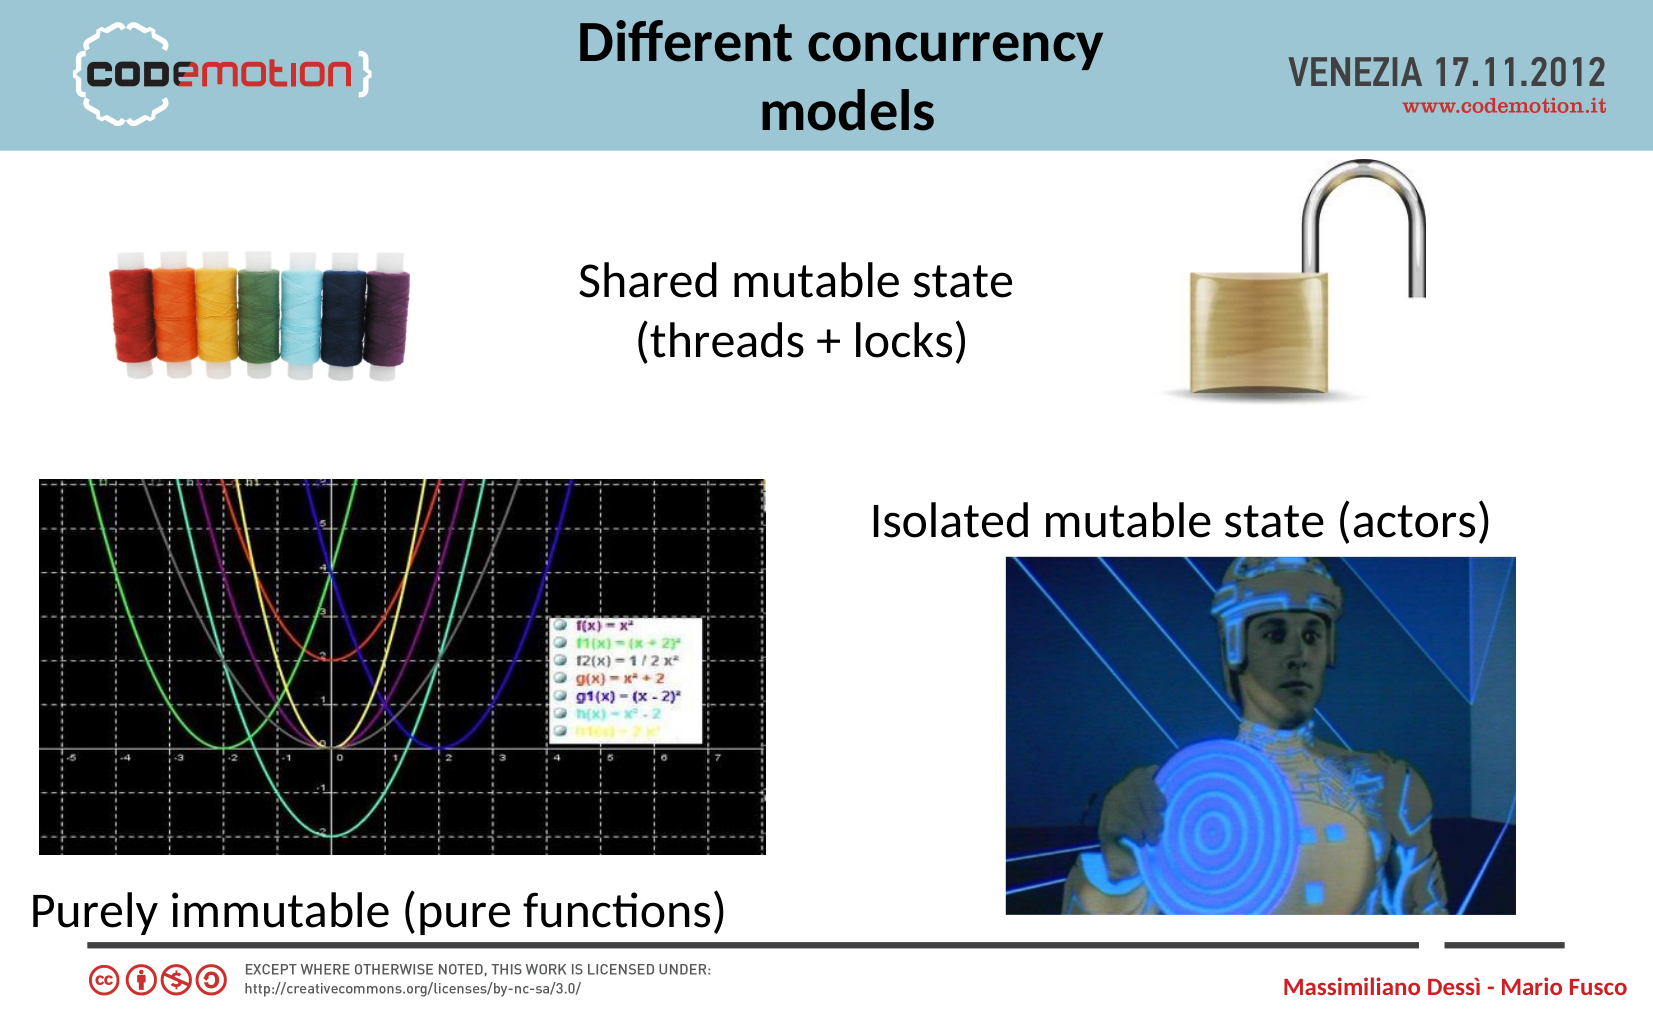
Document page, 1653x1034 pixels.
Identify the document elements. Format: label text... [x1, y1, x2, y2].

text_box Purely immutable (pure functions) [15, 870, 931, 945]
text_box Different concurrency models [300, 0, 1396, 151]
text_box Isolated mutable state (actors) [855, 480, 1653, 556]
text_box Shared mutable state (threads + locks) [510, 240, 1083, 376]
picture [0, 0, 1653, 1034]
